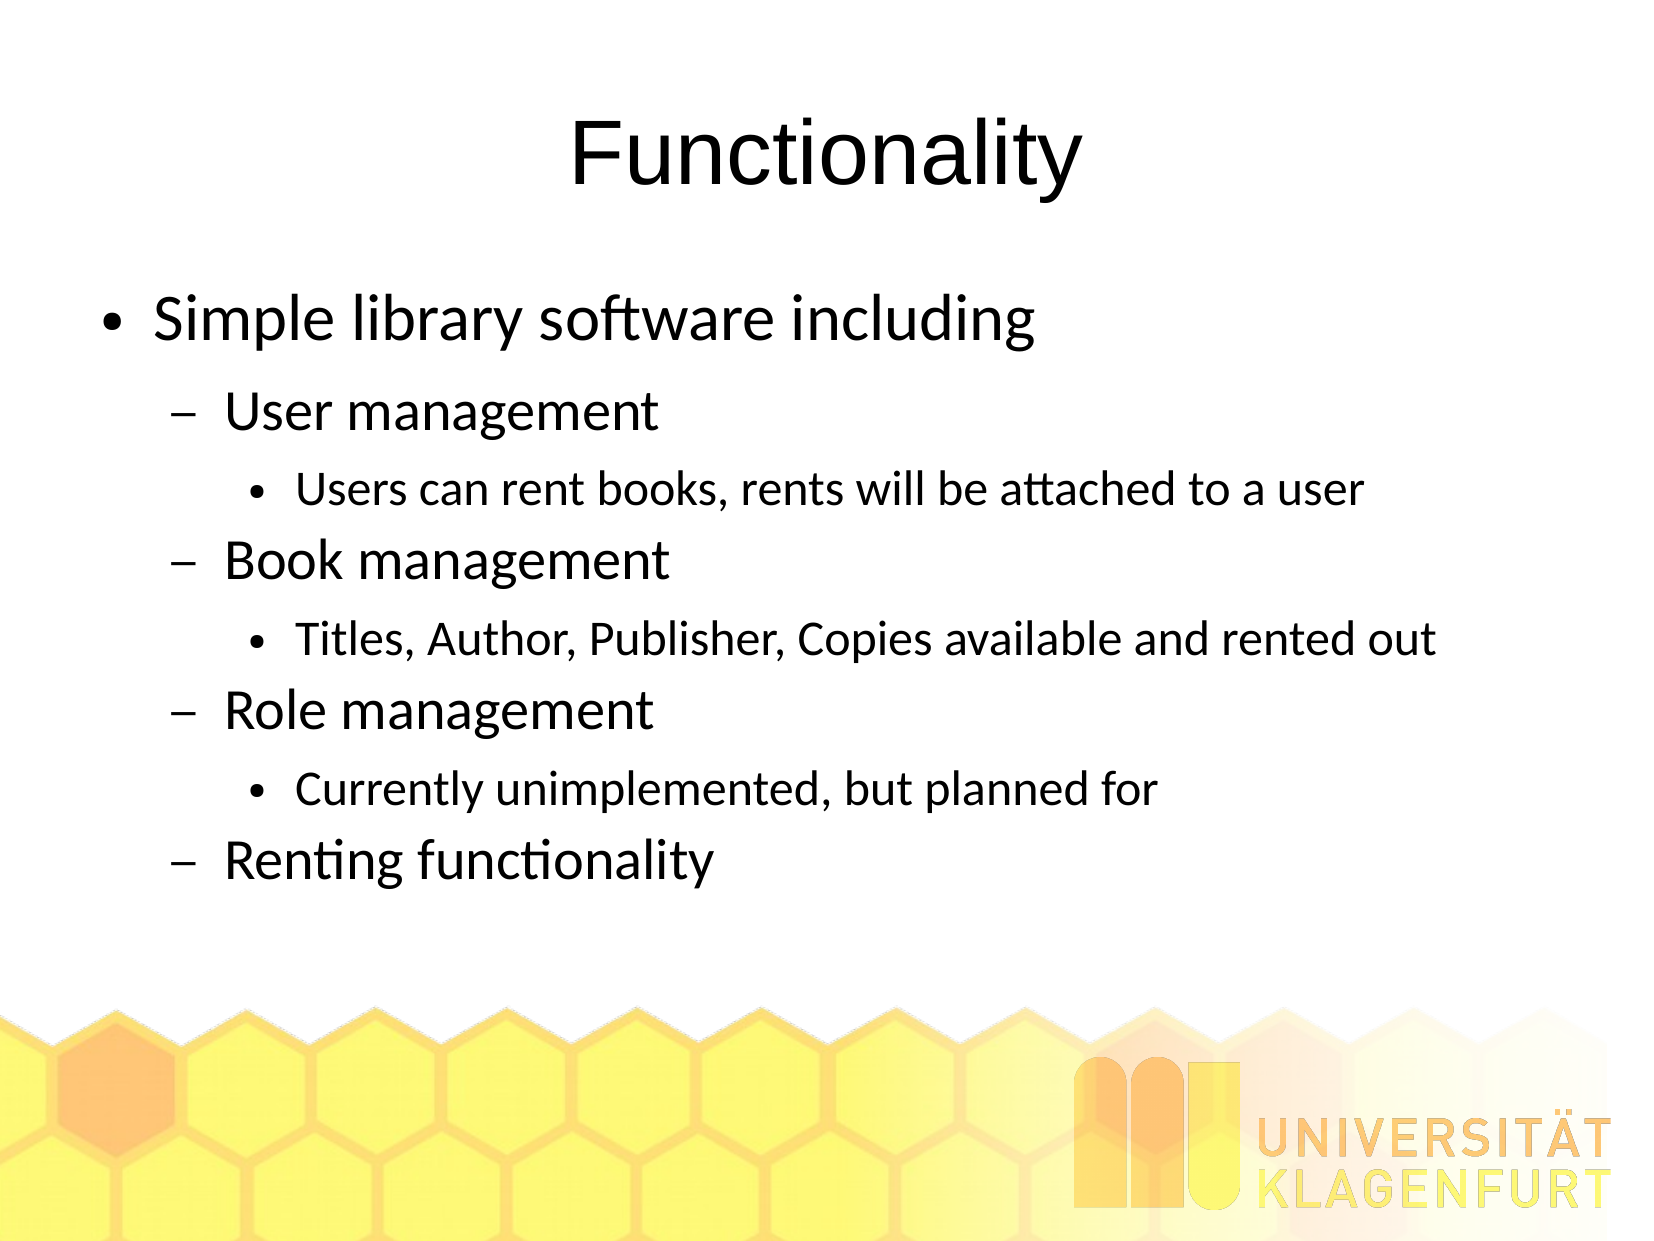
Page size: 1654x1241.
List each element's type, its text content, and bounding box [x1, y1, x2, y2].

picture [0, 1003, 1611, 1241]
title Functionality [82, 49, 1571, 257]
list Simple library software including User management Users can rent books, rents will be attached to a user Book management Titles, Author, Publisher, Copies available and rented out Role management Currently unimplemented, but planned for Renting functionality [82, 290, 1571, 1010]
